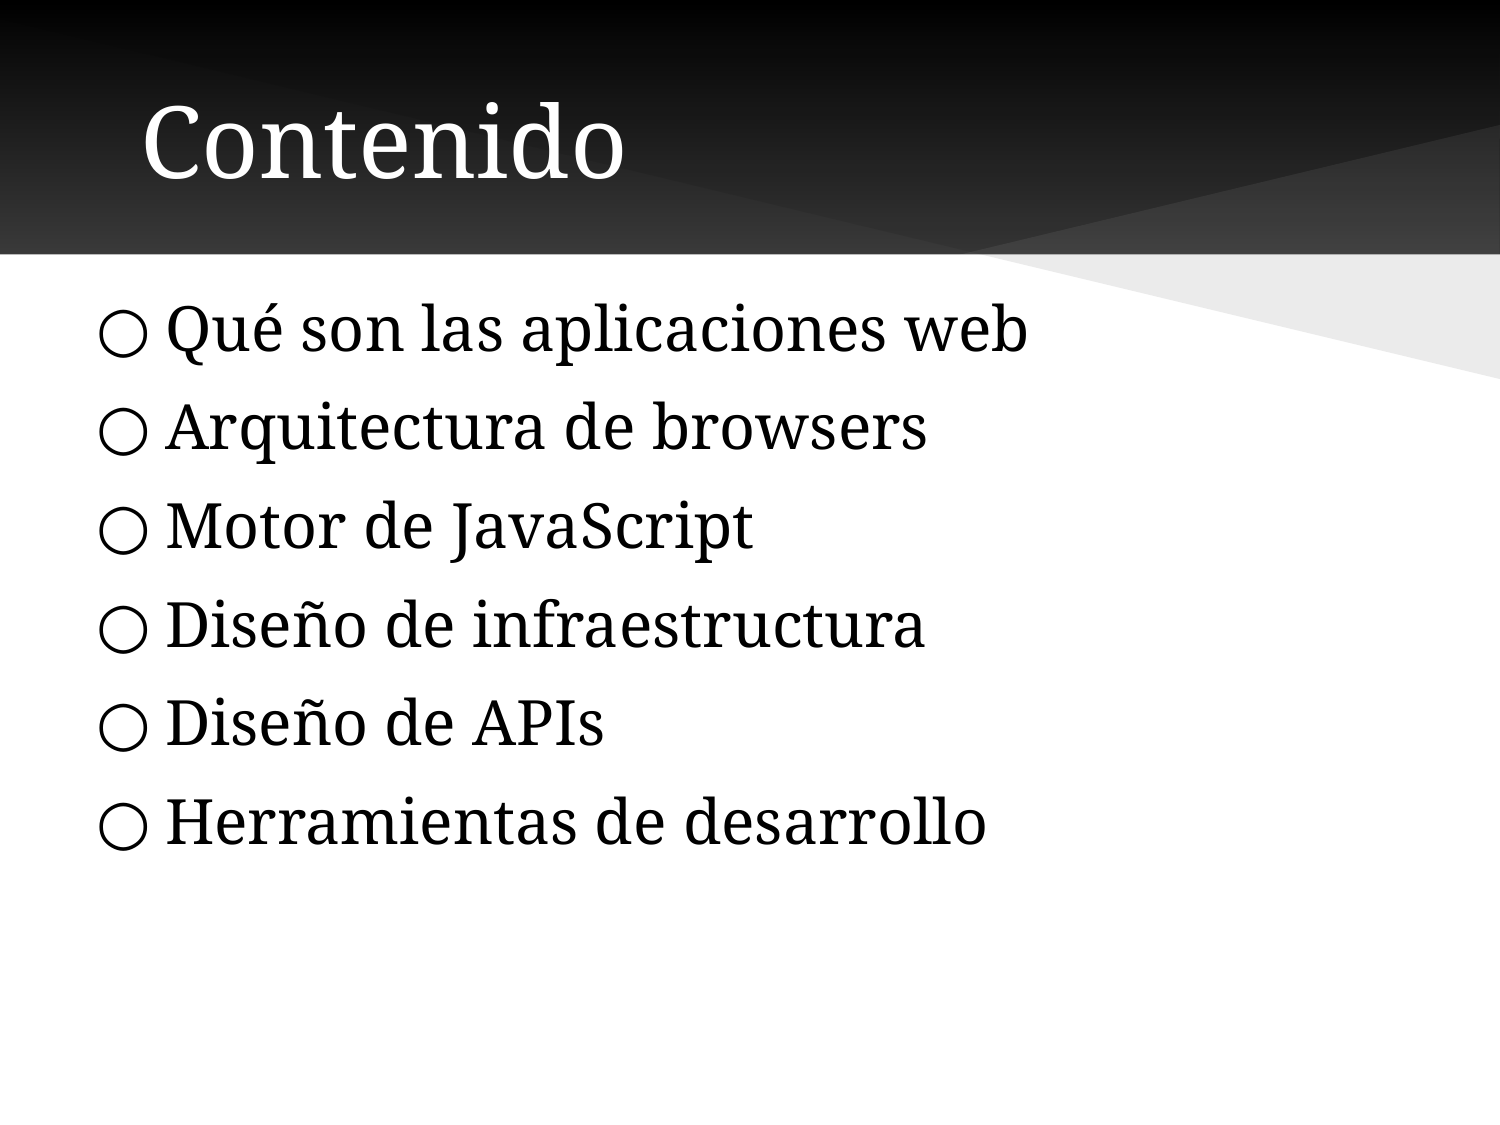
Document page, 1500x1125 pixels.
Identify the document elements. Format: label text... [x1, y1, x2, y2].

list Qué son las aplicaciones web Arquitectura de browsers Motor de JavaScript Diseño de infraestructura Diseño de APIs Herramientas de desarrollo [75, 262, 1425, 1078]
title Contenido [75, 45, 1425, 233]
